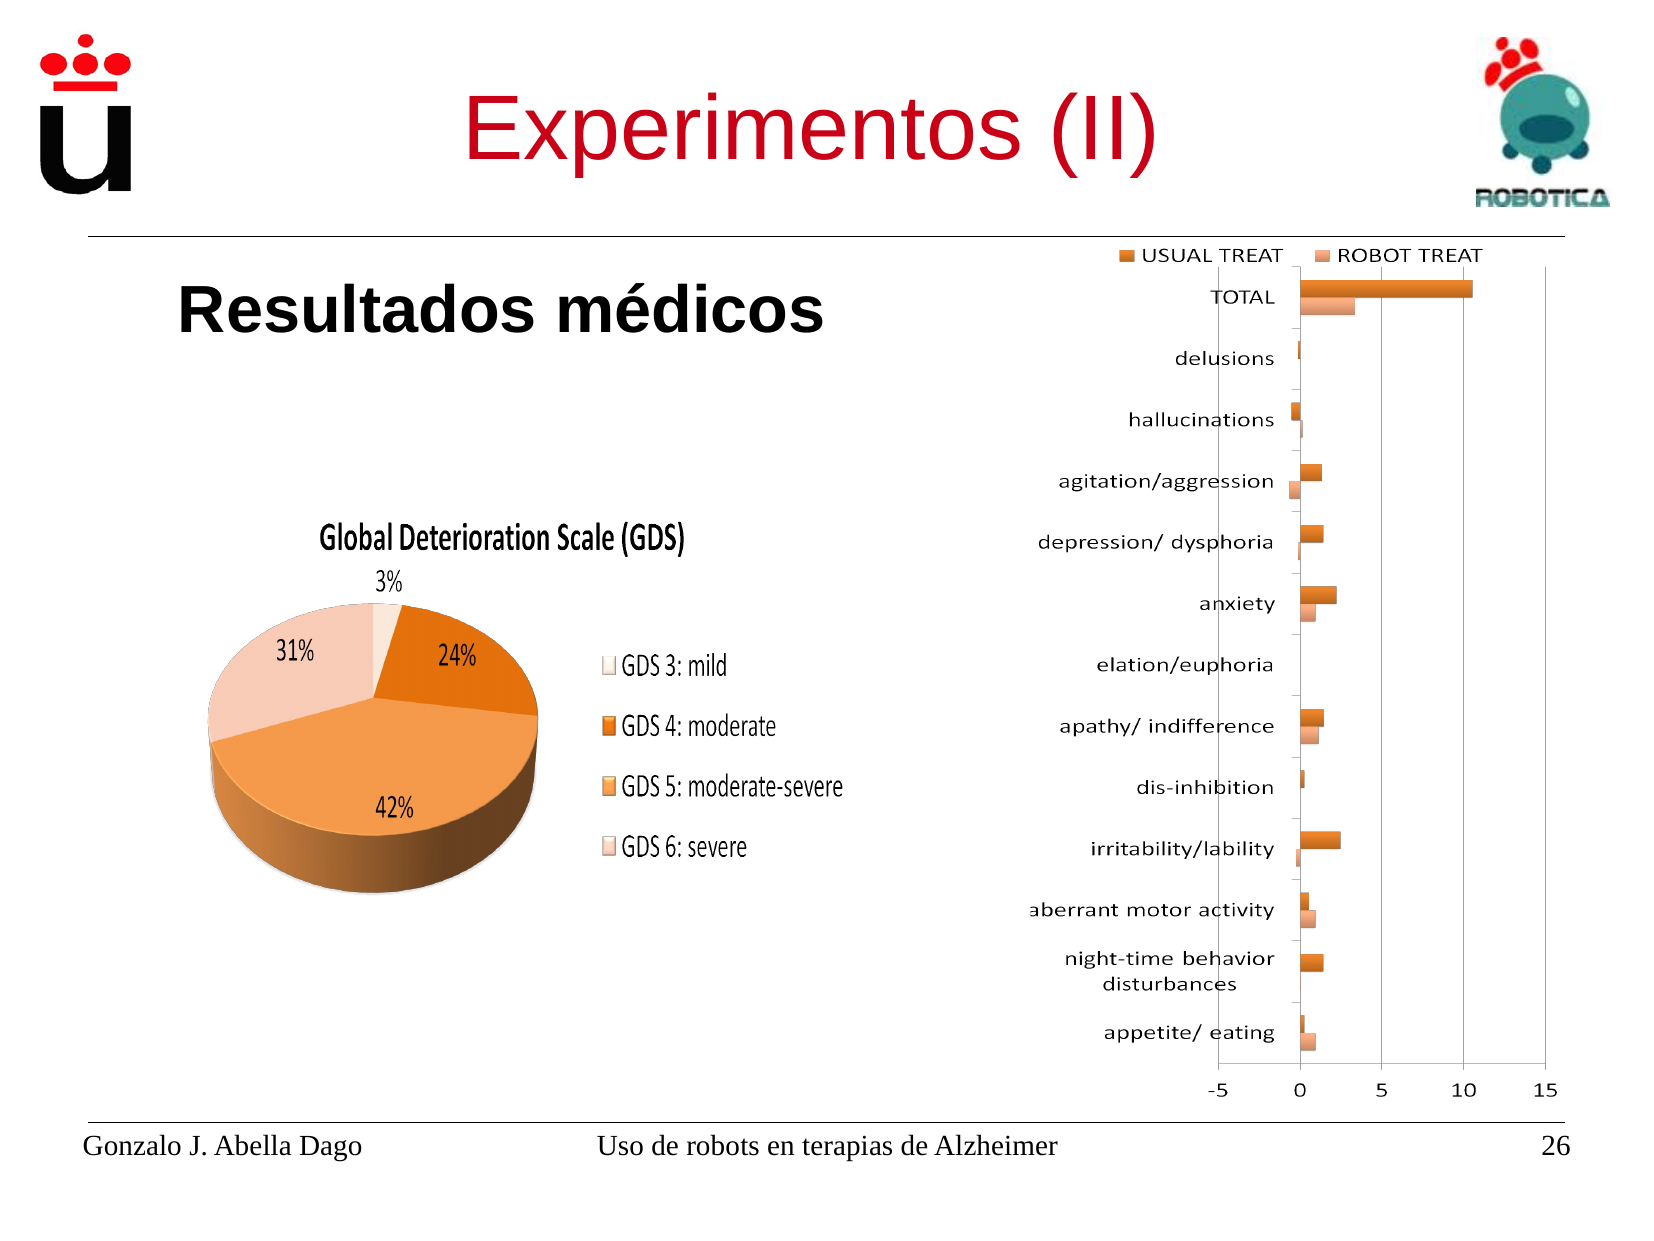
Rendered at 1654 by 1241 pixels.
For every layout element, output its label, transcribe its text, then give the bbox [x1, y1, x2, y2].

picture [118, 501, 886, 945]
text_box Resultados médicos [0, 264, 1241, 355]
picture [1476, 37, 1610, 207]
picture [1030, 236, 1565, 1123]
title Experimentos (II) [206, 76, 1418, 180]
picture [29, 29, 148, 207]
